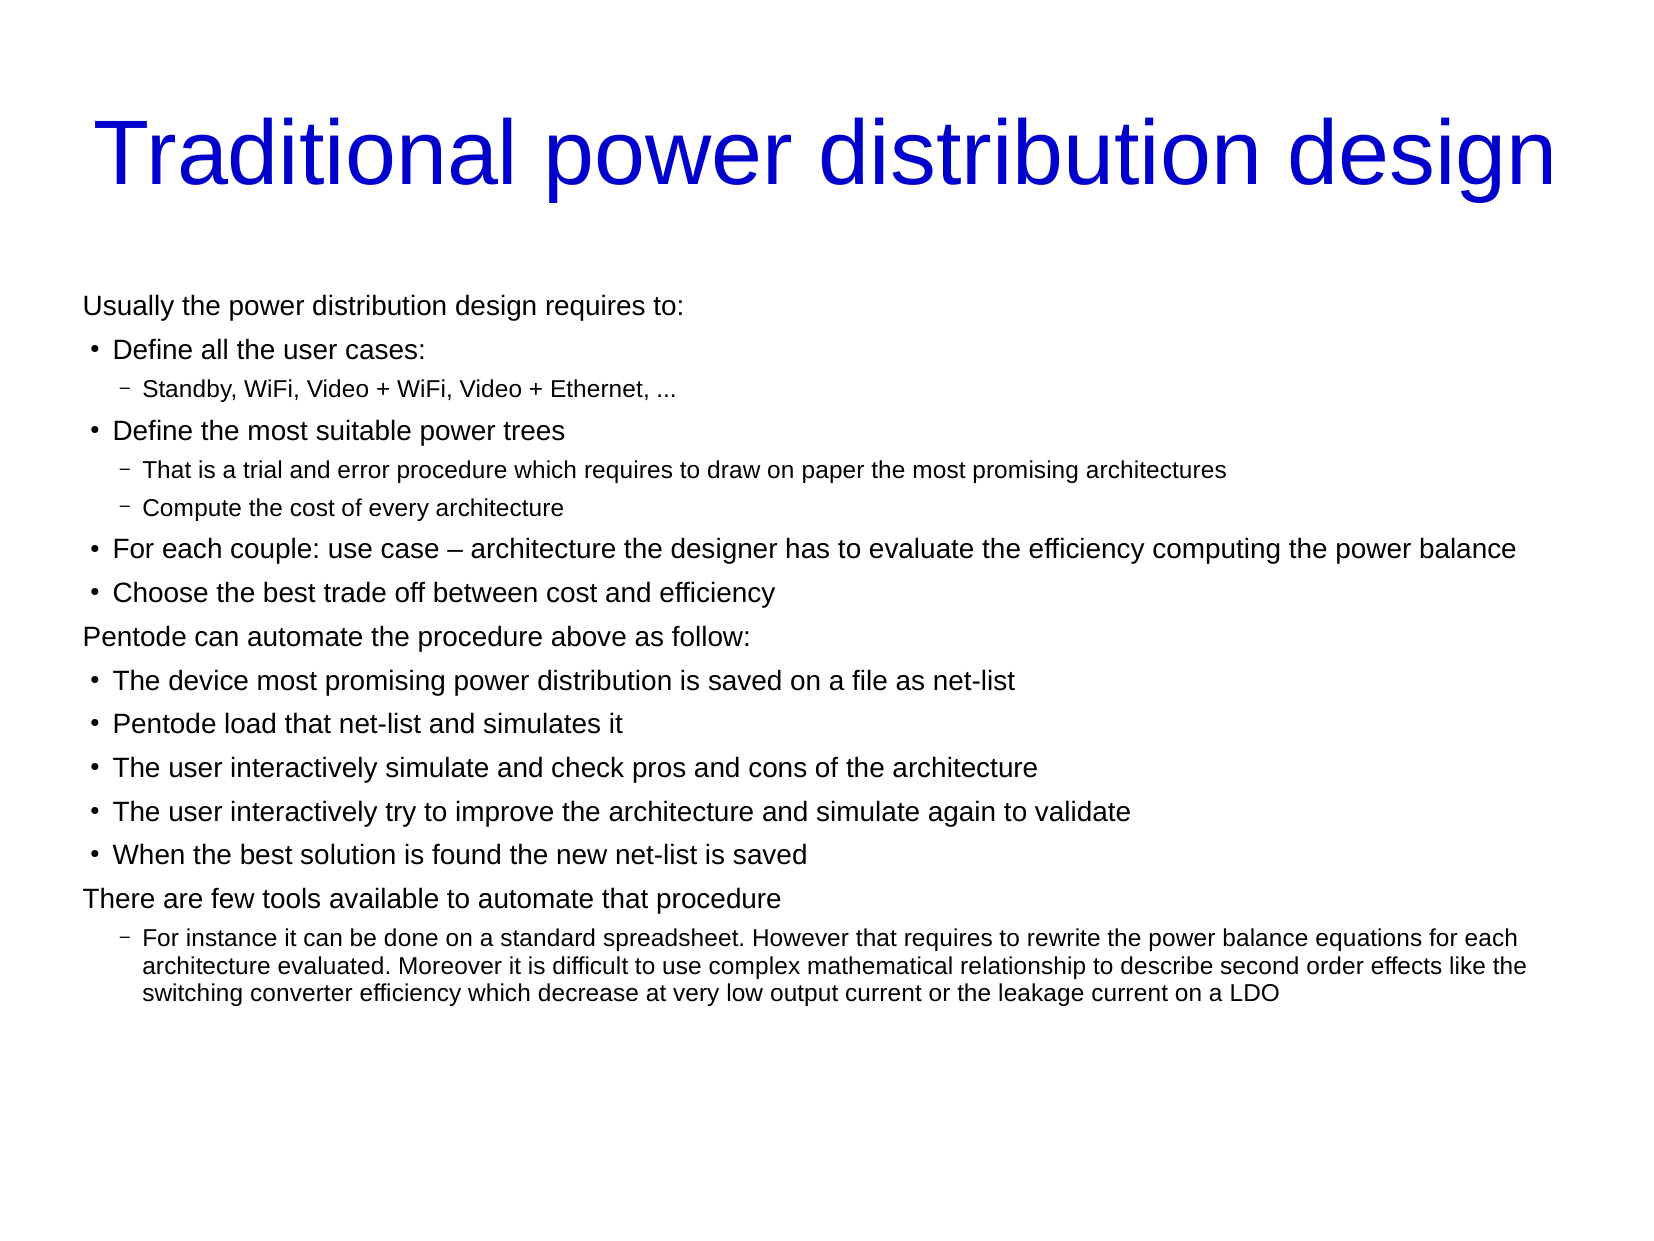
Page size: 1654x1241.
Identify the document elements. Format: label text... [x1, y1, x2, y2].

list Usually the power distribution design requires to: Define all the user cases: Standby, WiFi, Video + WiFi, Video + Ethernet, ... Define the most suitable power trees That is a trial and error procedure which requires to draw on paper the most promising architectures Compute the cost of every architecture For each couple: use case – architecture the designer has to evaluate the efficiency computing the power balance Choose the best trade off between cost and efficiency Pentode can automate the procedure above as follow: The device most promising power distribution is saved on a file as net-list Pentode load that net-list and simulates it The user interactively simulate and check pros and cons of the architecture The user interactively try to improve the architecture and simulate again to validate When the best solution is found the new net-list is saved There are few tools available to automate that procedure For instance it can be done on a standard spreadsheet. However that requires to rewrite the power balance equations for each architecture evaluated. Moreover it is difficult to use complex mathematical relationship to describe second order effects like the switching converter efficiency which decrease at very low output current or the leakage current on a LDO [82, 290, 1571, 1010]
title Traditional power distribution design [82, 49, 1571, 257]
